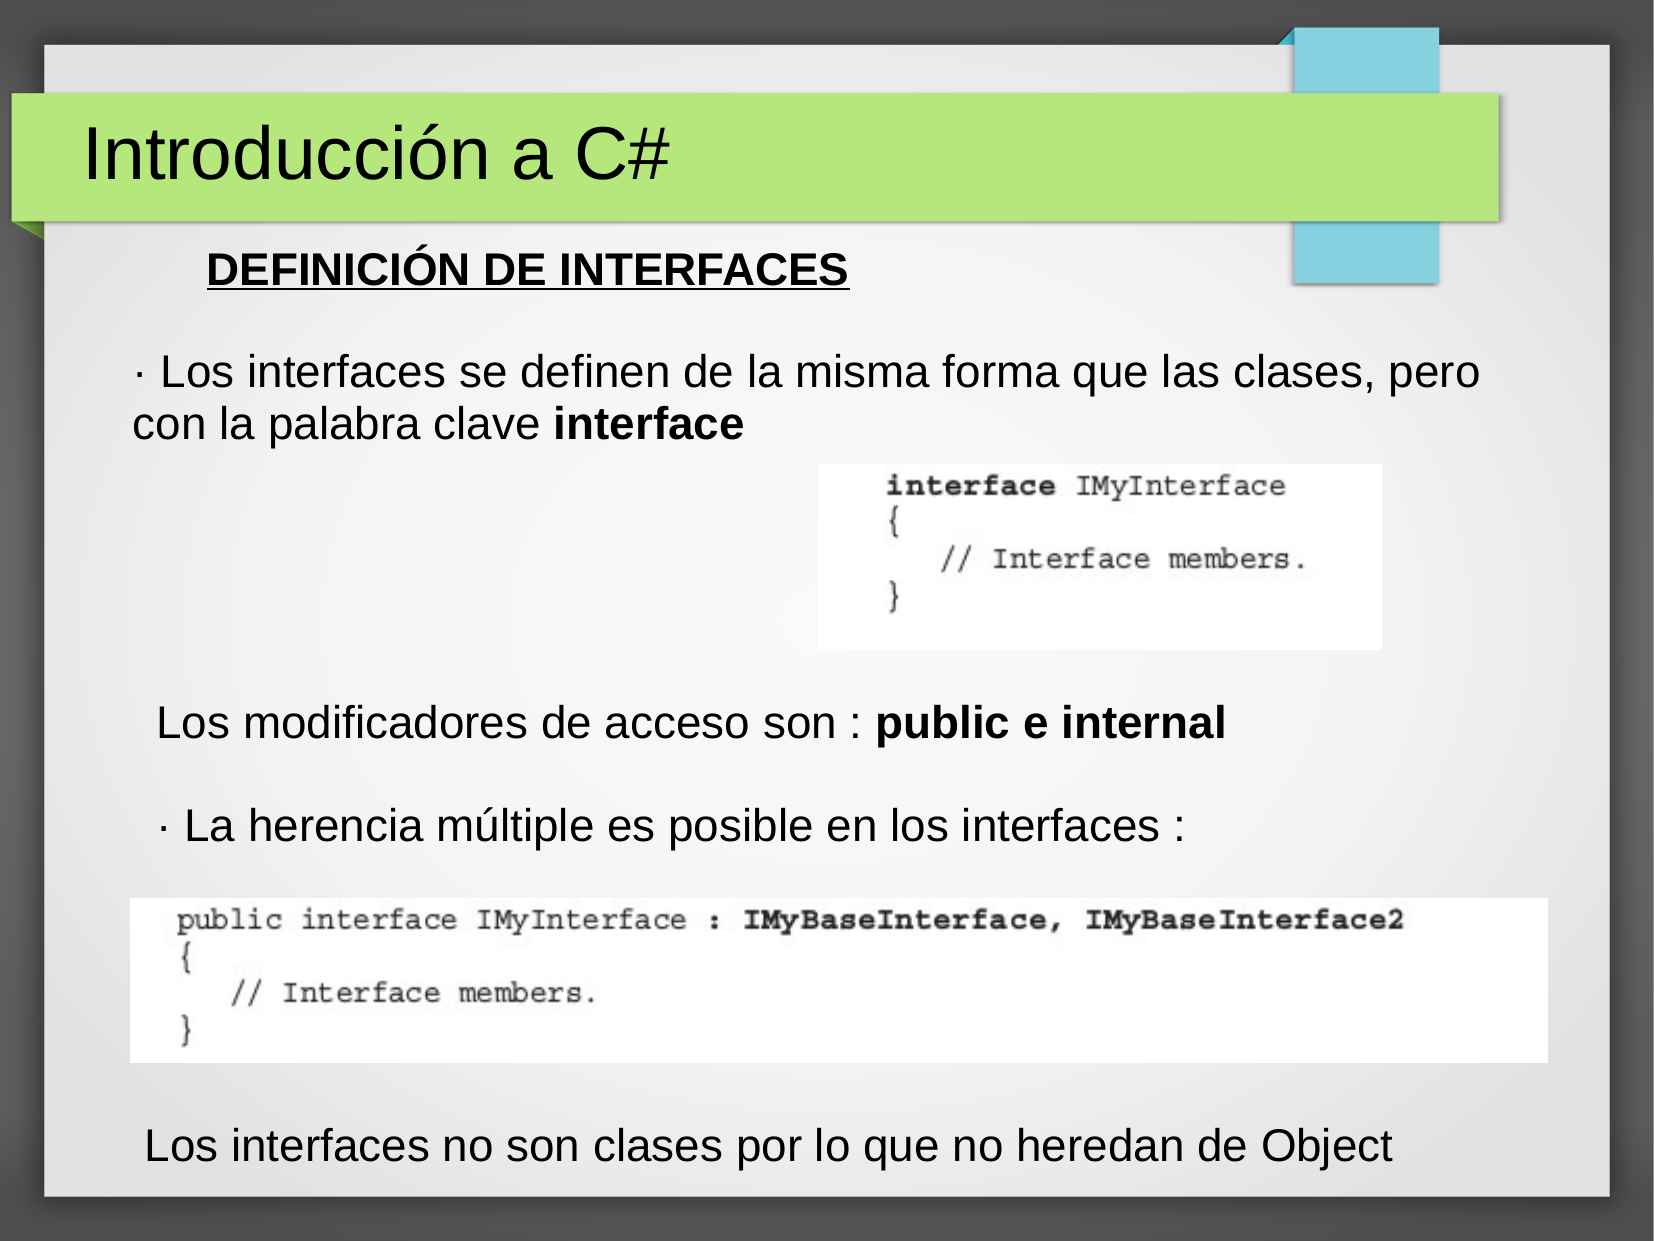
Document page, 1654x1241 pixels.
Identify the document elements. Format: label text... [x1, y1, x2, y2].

text_box Los modificadores de acceso son : public e internal · La herencia múltiple es posible en los interfaces : [82, 696, 1571, 851]
picture [0, 0, 1654, 1241]
text_box DEFINICIÓN DE INTERFACES · Los interfaces se definen de la misma forma que las clases, pero con la palabra clave interface [59, 243, 1548, 449]
text_box Los interfaces no son clases por lo que no heredan de Object [70, 1086, 1560, 1206]
title Introducción a C# [82, 94, 1264, 213]
